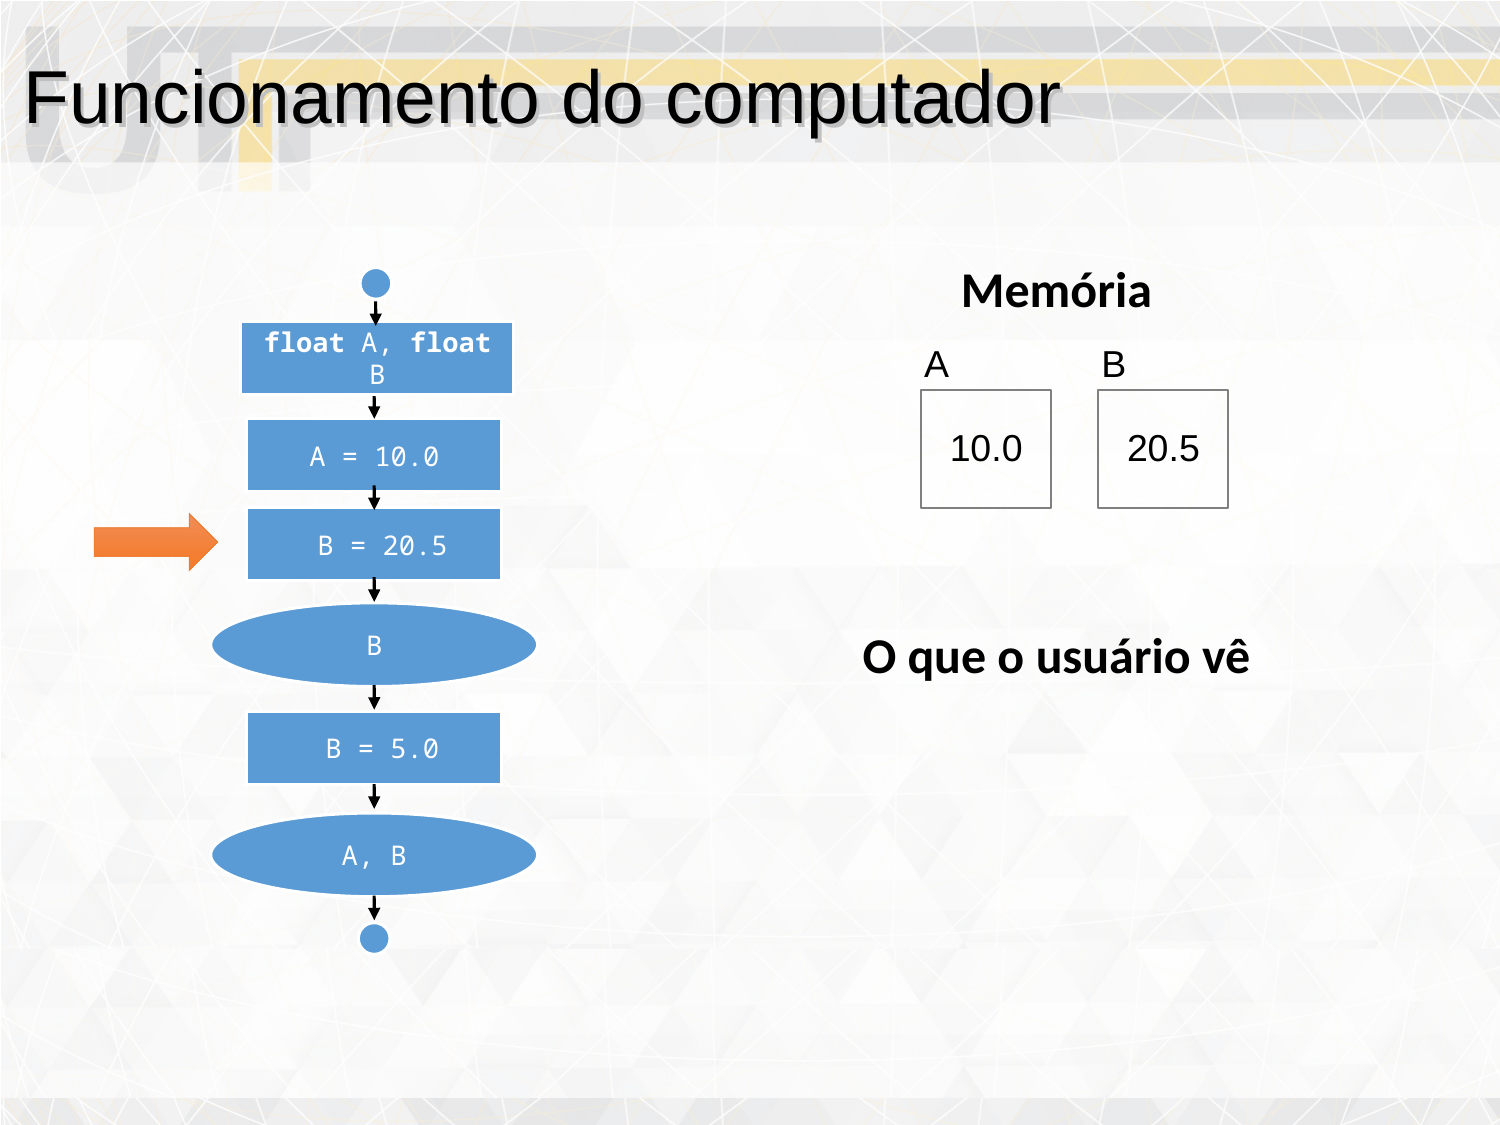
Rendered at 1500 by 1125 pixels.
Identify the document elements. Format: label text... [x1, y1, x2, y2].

text_box A [909, 336, 965, 394]
text_box B [210, 602, 538, 687]
text_box [358, 922, 391, 955]
text_box float A, float B [240, 321, 514, 395]
text_box A, B [210, 812, 538, 897]
text_box B = 20.5 [246, 507, 502, 581]
title Funcionamento do computador [23, 18, 1489, 178]
text_box [360, 267, 392, 300]
text_box 10.0 [921, 389, 1052, 508]
text_box O que o usuário vê [847, 616, 1266, 692]
table_cell F [1, 1, 1500, 1125]
text_box 20.5 [1098, 389, 1229, 508]
text_box B = 5.0 [246, 711, 502, 785]
text_box Memória [946, 250, 1168, 325]
text_box A = 10.0 [246, 418, 502, 492]
text_box [94, 513, 218, 571]
text_box B [1086, 336, 1142, 394]
